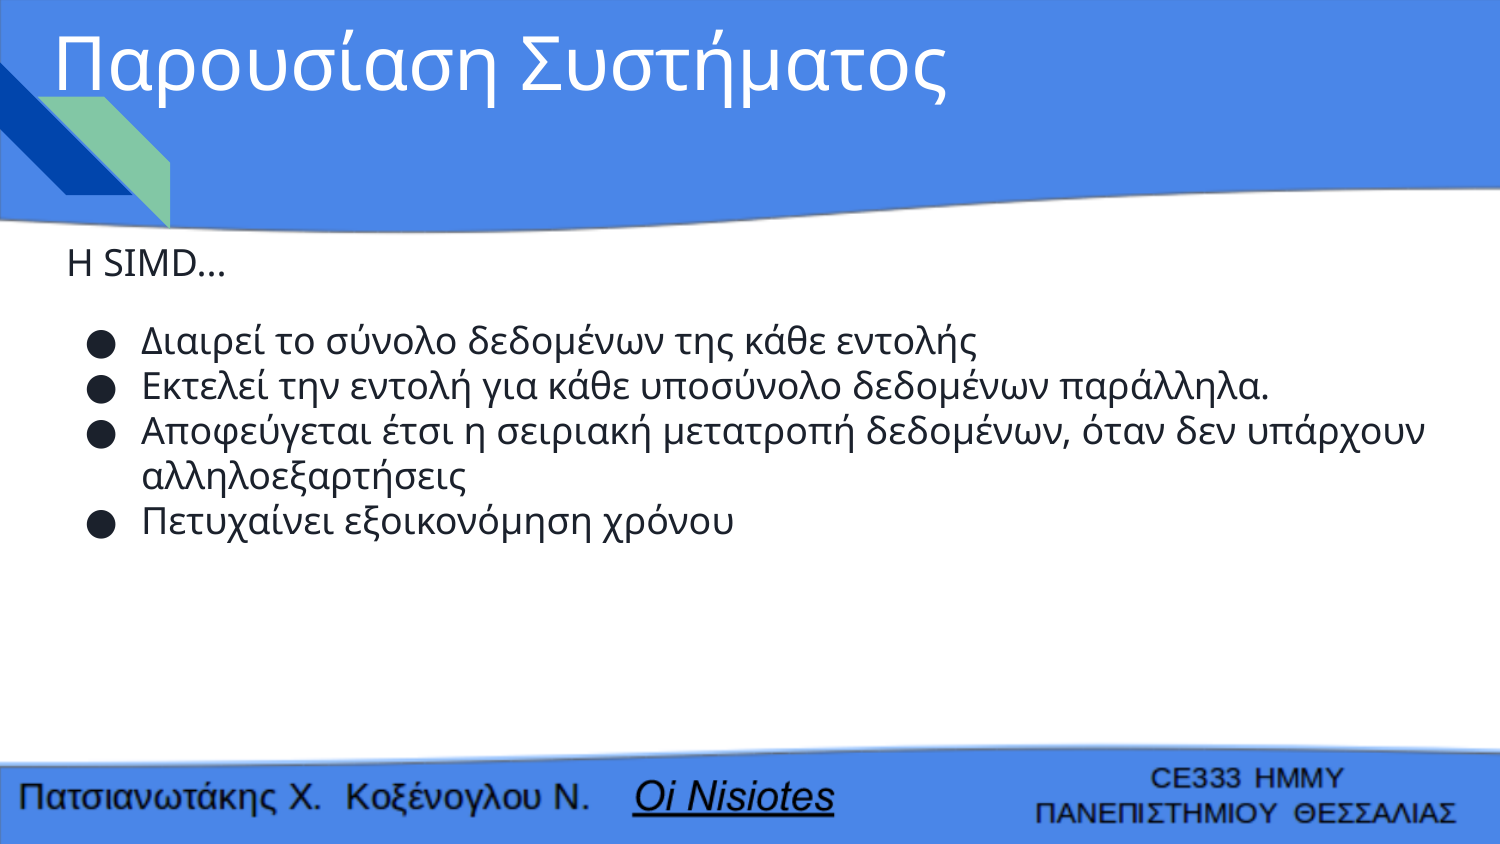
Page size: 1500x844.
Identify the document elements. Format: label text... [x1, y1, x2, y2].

picture [0, 0, 1500, 844]
list Η SIMD... Διαιρεί το σύνολο δεδομένων της κάθε εντολής Εκτελεί την εντολή για κάθε υποσύνολο δεδομένων παράλληλα. Αποφεύγεται έτσι η σειριακή μετατροπή δεδομένων, όταν δεν υπάρχουν αλληλοεξαρτήσεις Πετυχαίνει εξοικονόμηση χρόνου [51, 224, 1449, 785]
title Παρουσίαση Συστήματος [37, 0, 1487, 94]
